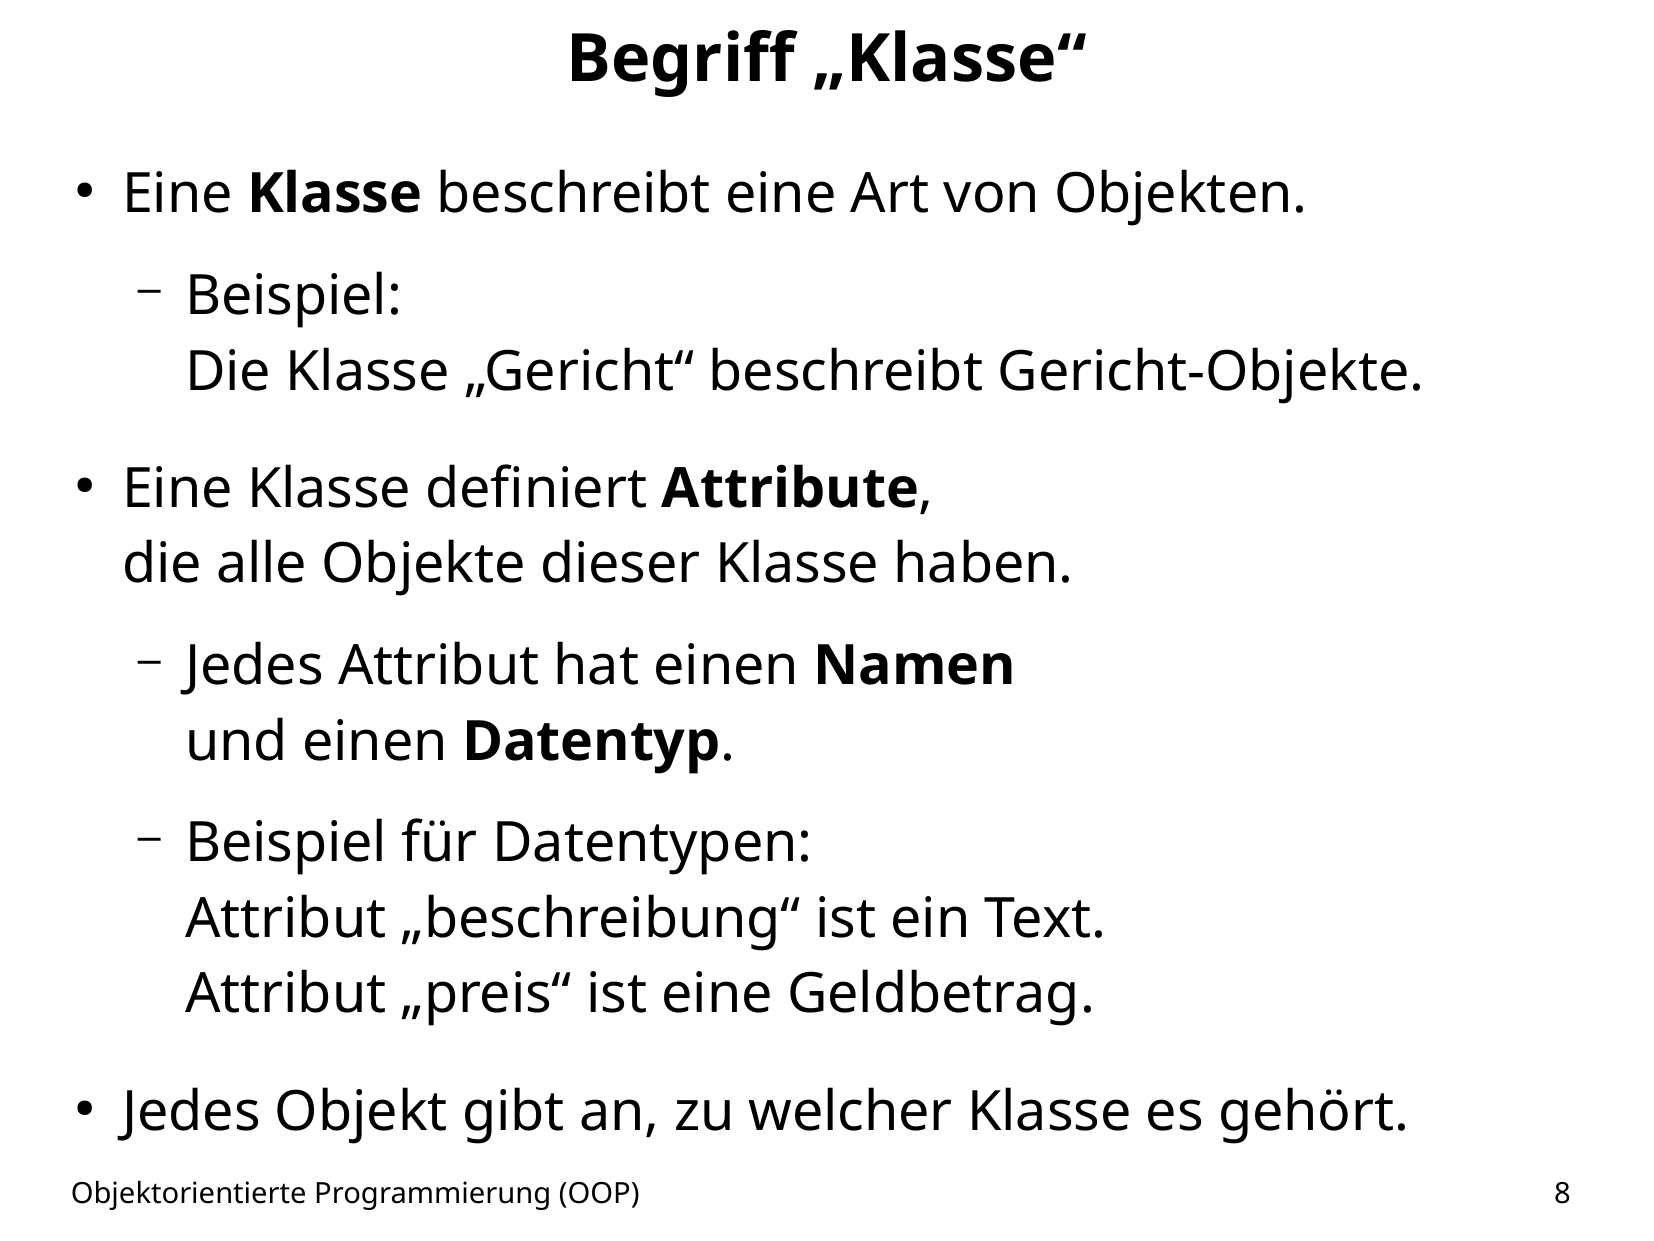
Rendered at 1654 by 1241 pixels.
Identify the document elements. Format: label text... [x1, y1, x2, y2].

list Eine Klasse beschreibt eine Art von Objekten. Beispiel: Die Klasse „Gericht“ beschreibt Gericht-Objekte. Eine Klasse definiert Attribute, die alle Objekte dieser Klasse haben. Jedes Attribut hat einen Namen und einen Datentyp. Beispiel für Datentypen: Attribut „beschreibung“ ist ein Text. Attribut „preis“ ist eine Geldbetrag. Jedes Objekt gibt an, zu welcher Klasse es gehört. [59, 153, 1607, 1158]
title Begriff „Klasse“ [0, 5, 1654, 107]
